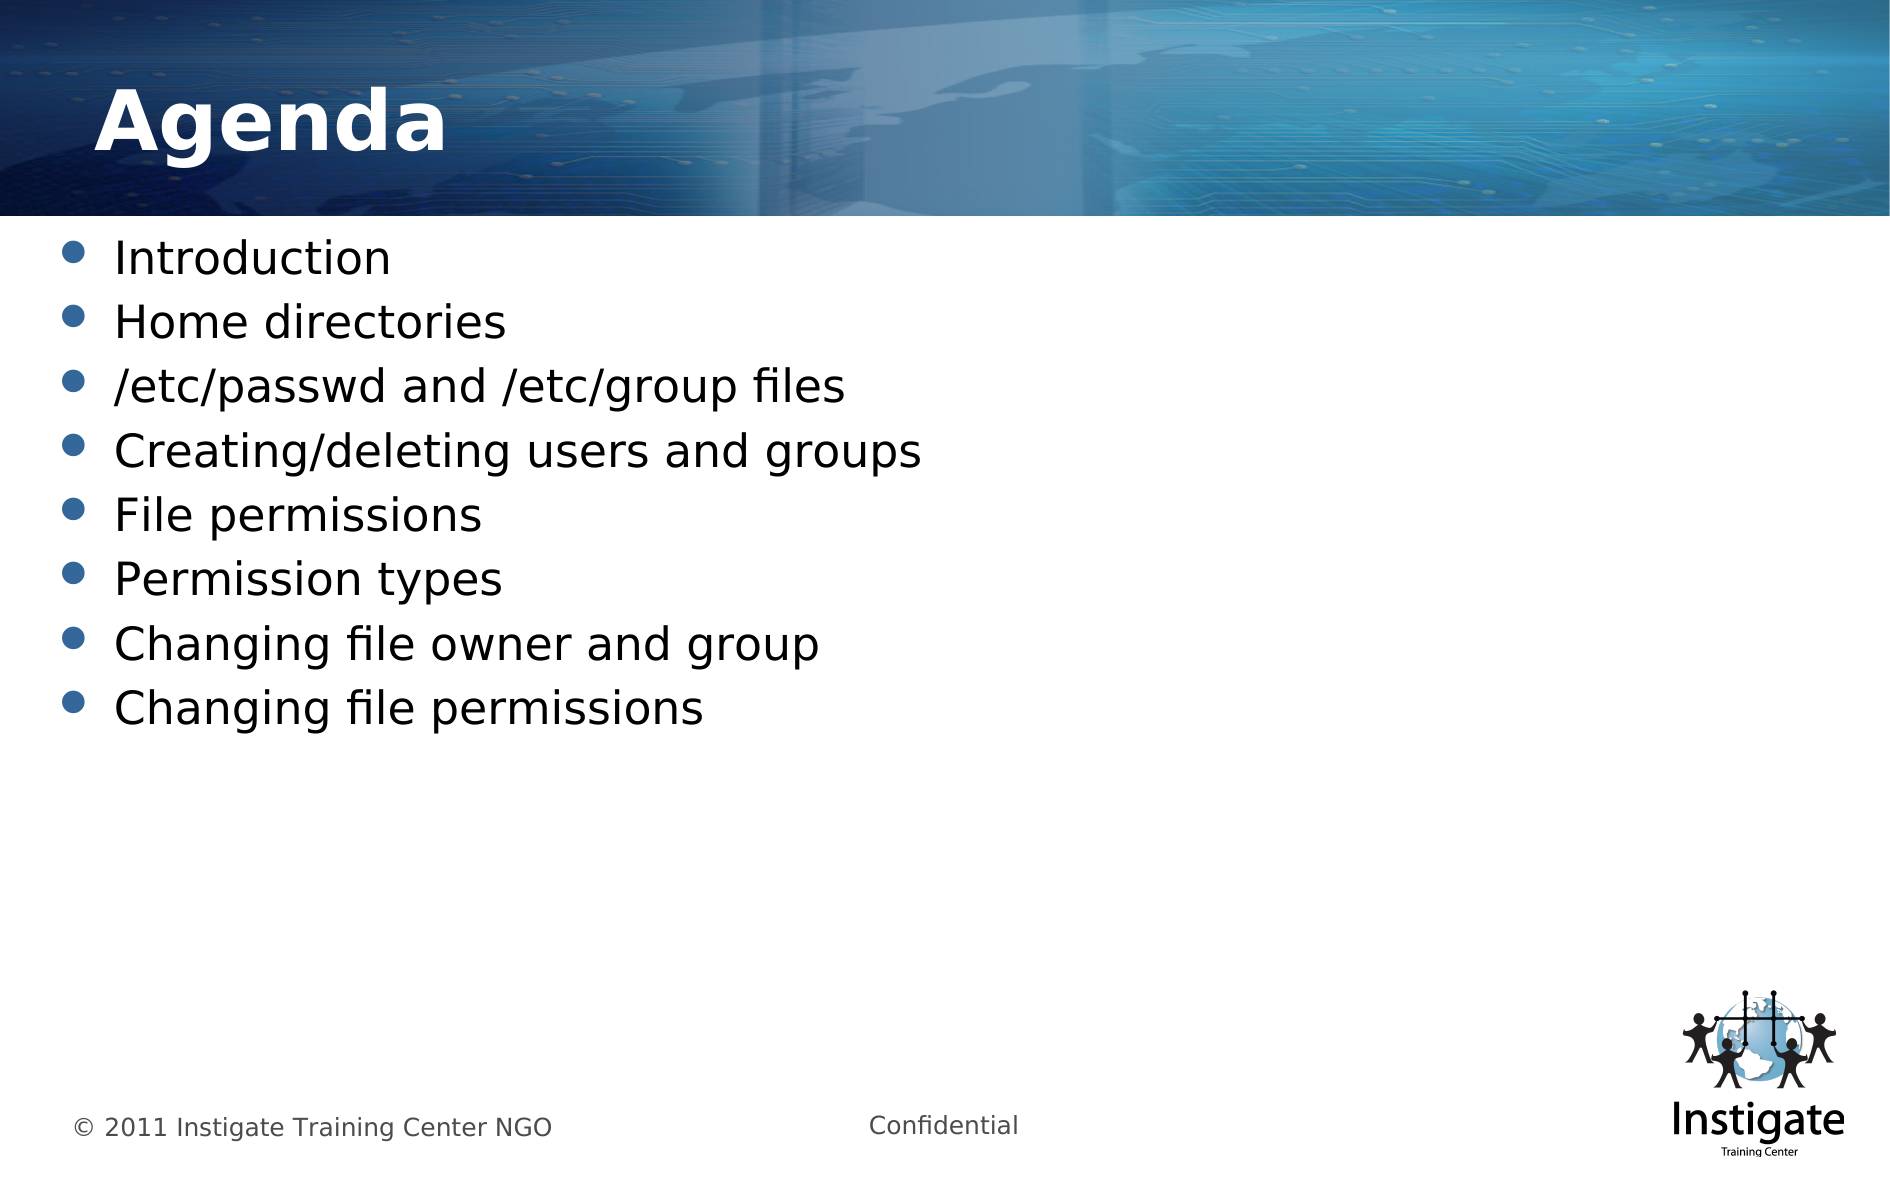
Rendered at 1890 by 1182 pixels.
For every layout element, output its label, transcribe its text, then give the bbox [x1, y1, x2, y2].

list Introduction Home directories /etc/passwd and /etc/group files Creating/deleting users and groups File permissions Permission types Changing file owner and group Changing file permissions [59, 236, 1831, 1016]
title Agenda [94, 47, 1793, 217]
picture [1674, 990, 1844, 1157]
picture [0, 0, 1890, 216]
